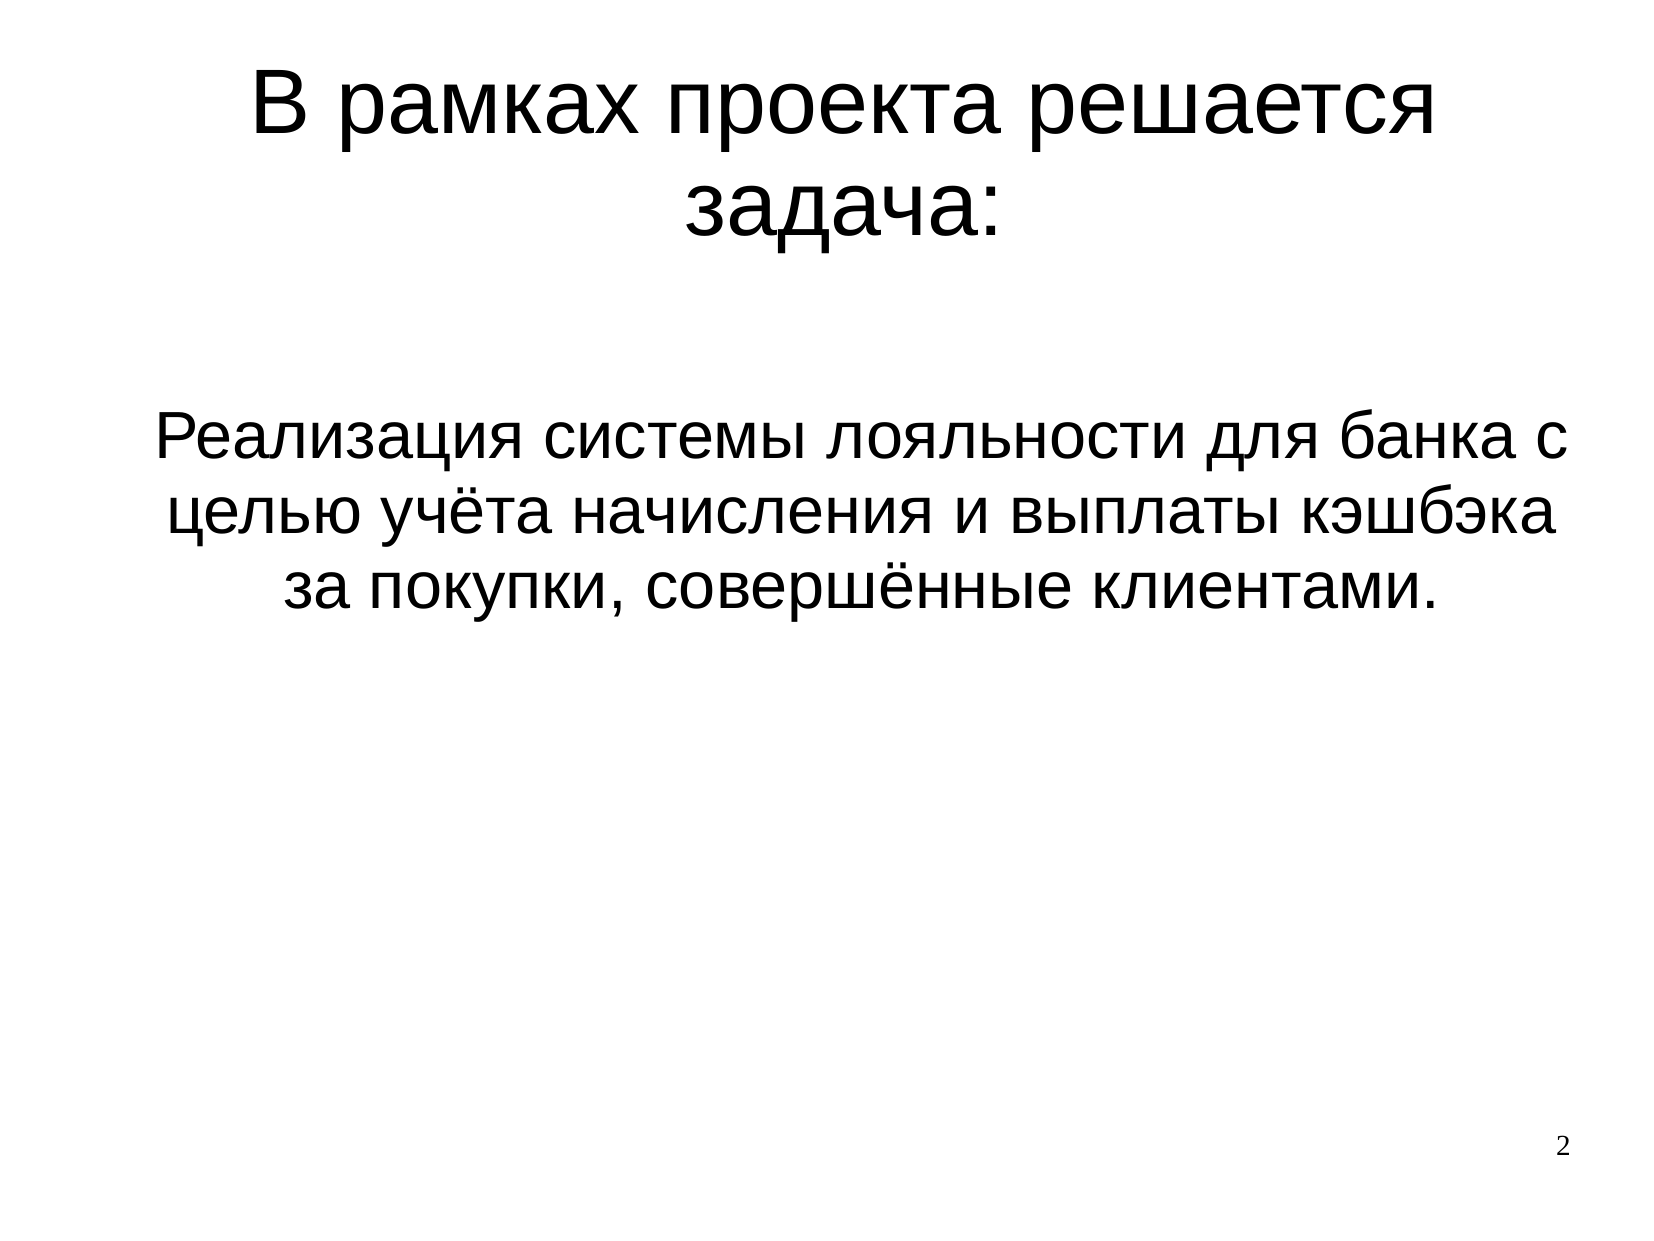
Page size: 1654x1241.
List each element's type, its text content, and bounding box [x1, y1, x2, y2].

title В рамках проекта решается задача: [82, 49, 1571, 257]
list Реализация системы лояльности для банка с целью учёта начисления и выплаты кэшбэка за покупки, совершённые клиентами. [82, 398, 1571, 839]
